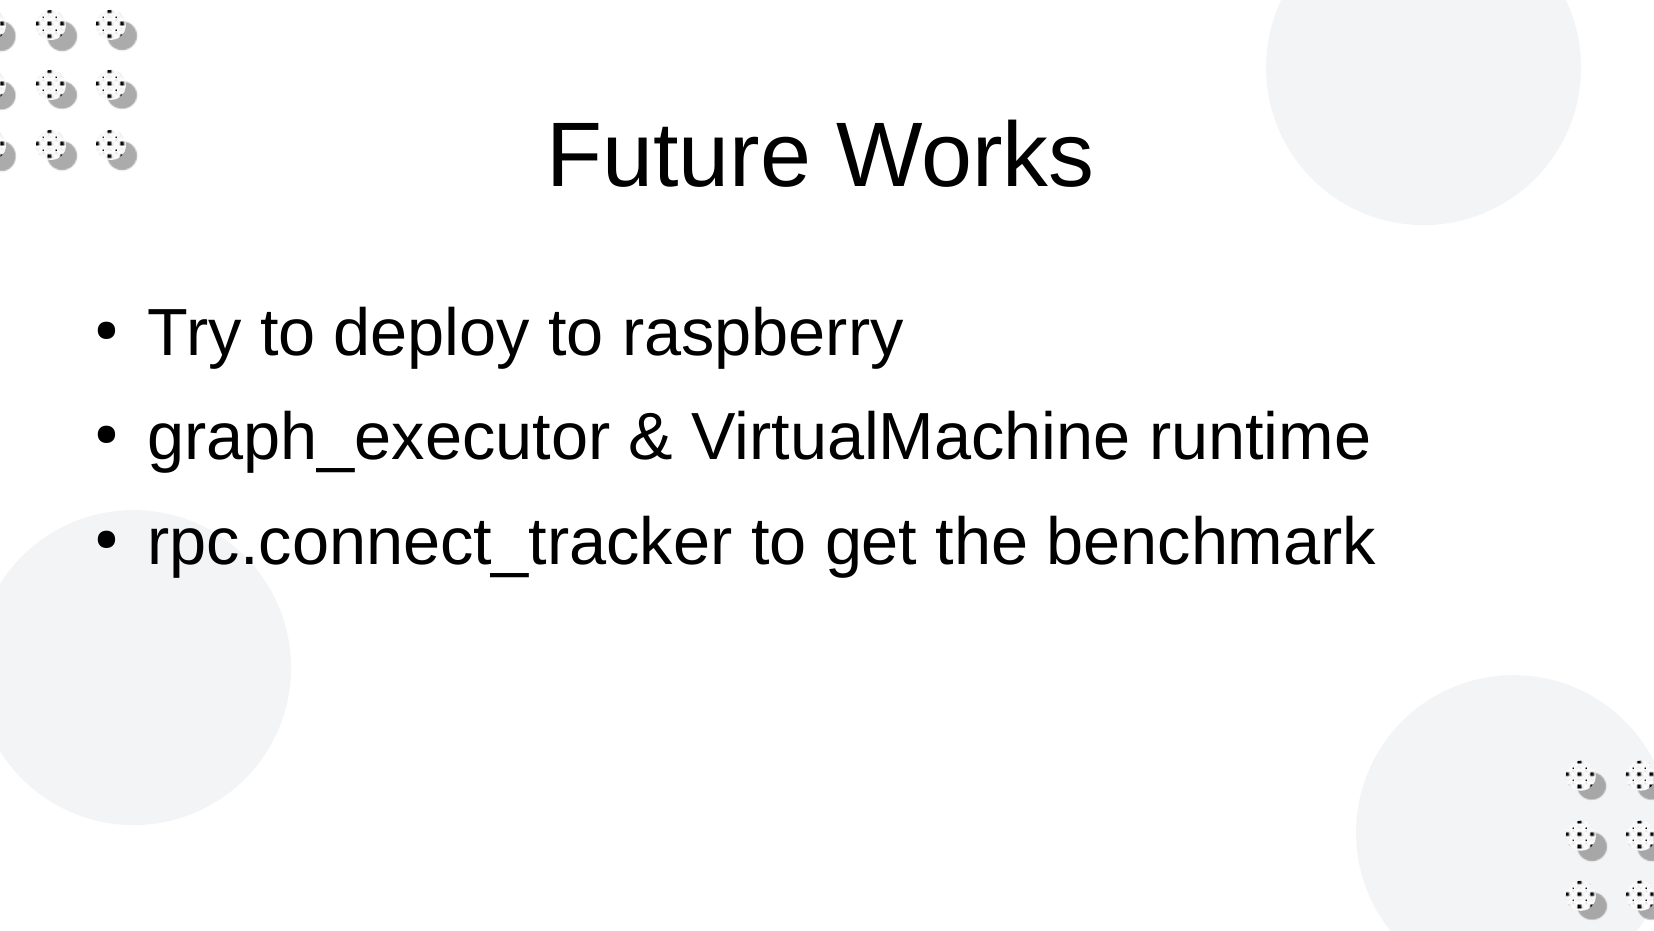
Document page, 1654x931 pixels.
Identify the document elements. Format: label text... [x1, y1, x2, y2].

picture [35, 129, 67, 160]
list Try to deploy to raspberry graph_executor & VirtualMachine runtime rpc.connect_tracker to get the benchmark [76, 295, 1565, 835]
picture [0, 13, 6, 37]
picture [0, 73, 6, 98]
picture [1565, 820, 1596, 851]
picture [1625, 880, 1654, 911]
picture [95, 9, 126, 40]
picture [1565, 760, 1596, 791]
picture [1565, 880, 1596, 911]
picture [98, 69, 123, 76]
picture [1625, 760, 1654, 791]
picture [35, 69, 66, 100]
title Future Works [76, 76, 1565, 233]
picture [0, 132, 7, 158]
picture [35, 9, 66, 41]
picture [1625, 820, 1654, 851]
